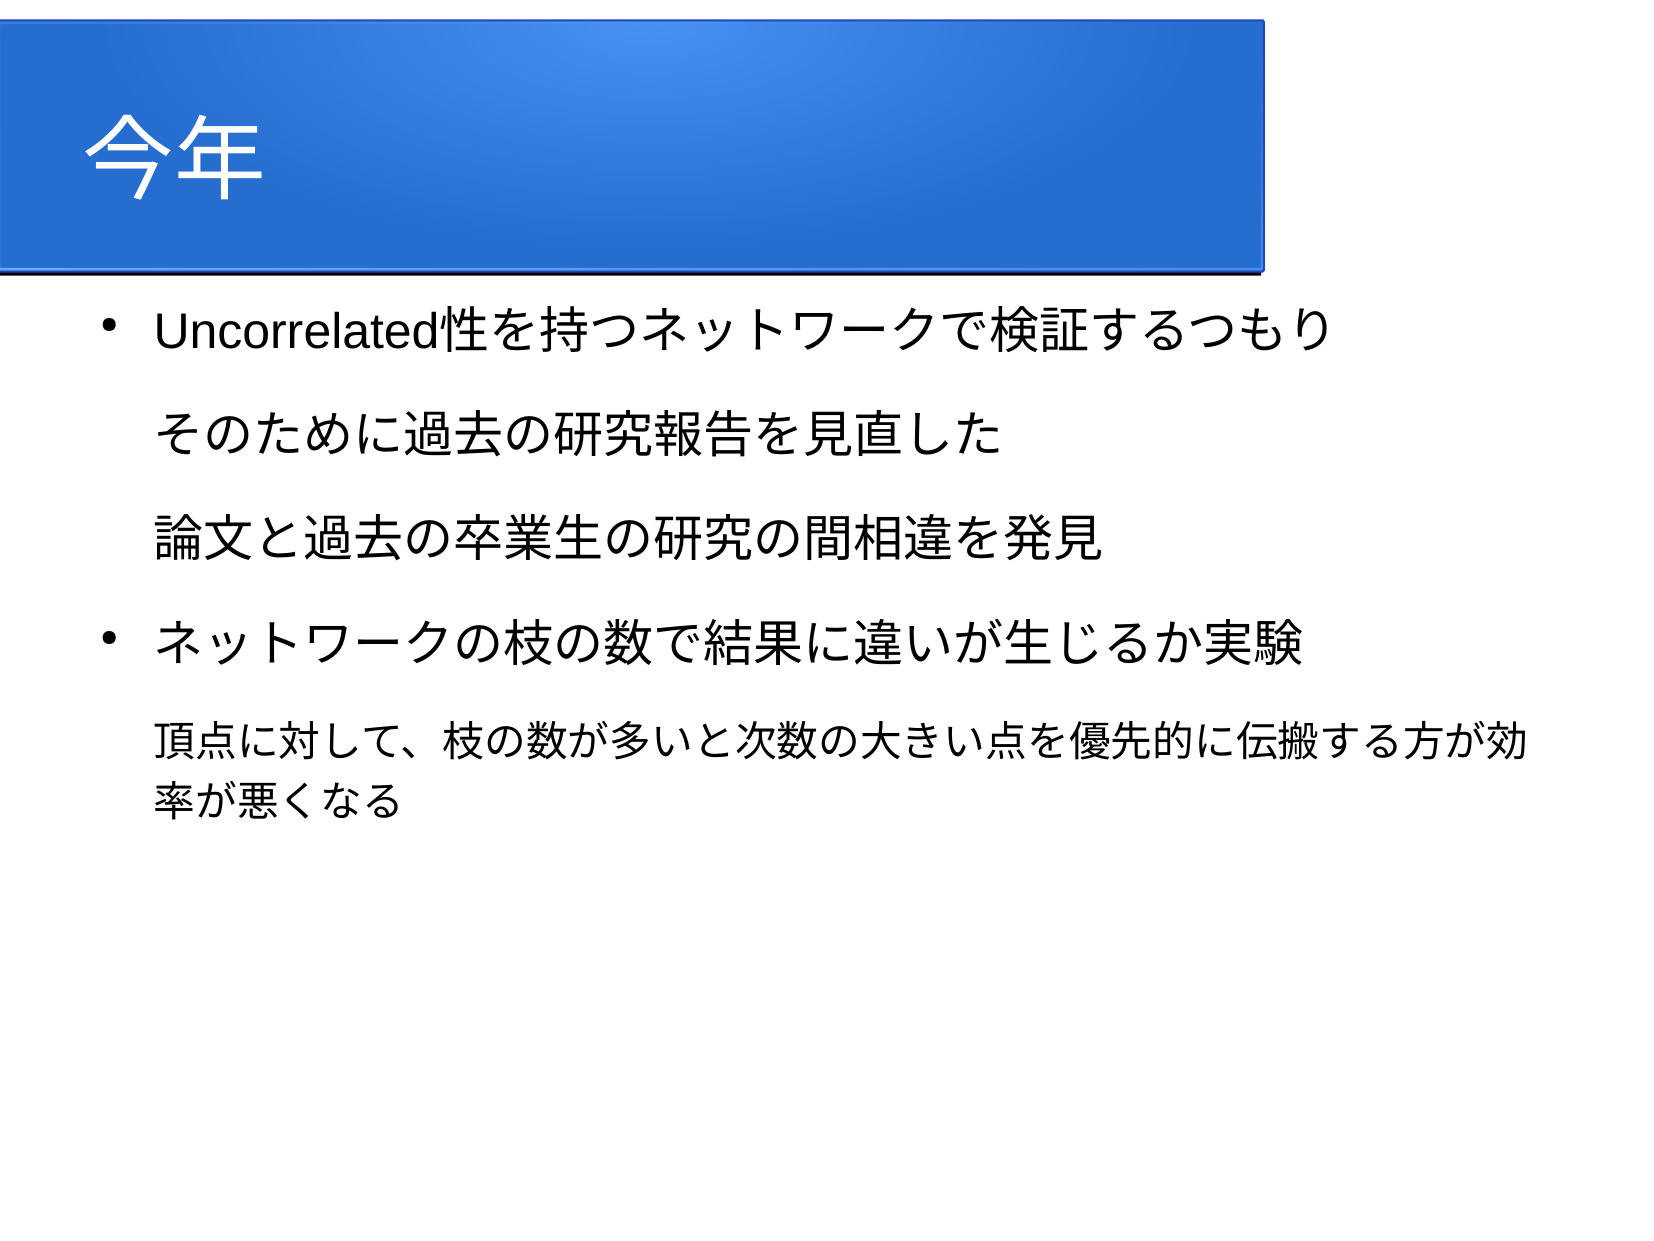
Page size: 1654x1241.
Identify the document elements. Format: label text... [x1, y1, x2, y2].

title 今年 [82, 49, 1250, 257]
list Uncorrelated性を持つネットワークで検証するつもり そのために過去の研究報告を見直した 論文と過去の卒業生の研究の間相違を発見 ネットワークの枝の数で結果に違いが生じるか実験 頂点に対して、枝の数が多いと次数の大きい点を優先的に伝搬する方が効率が悪くなる [82, 290, 1538, 1010]
